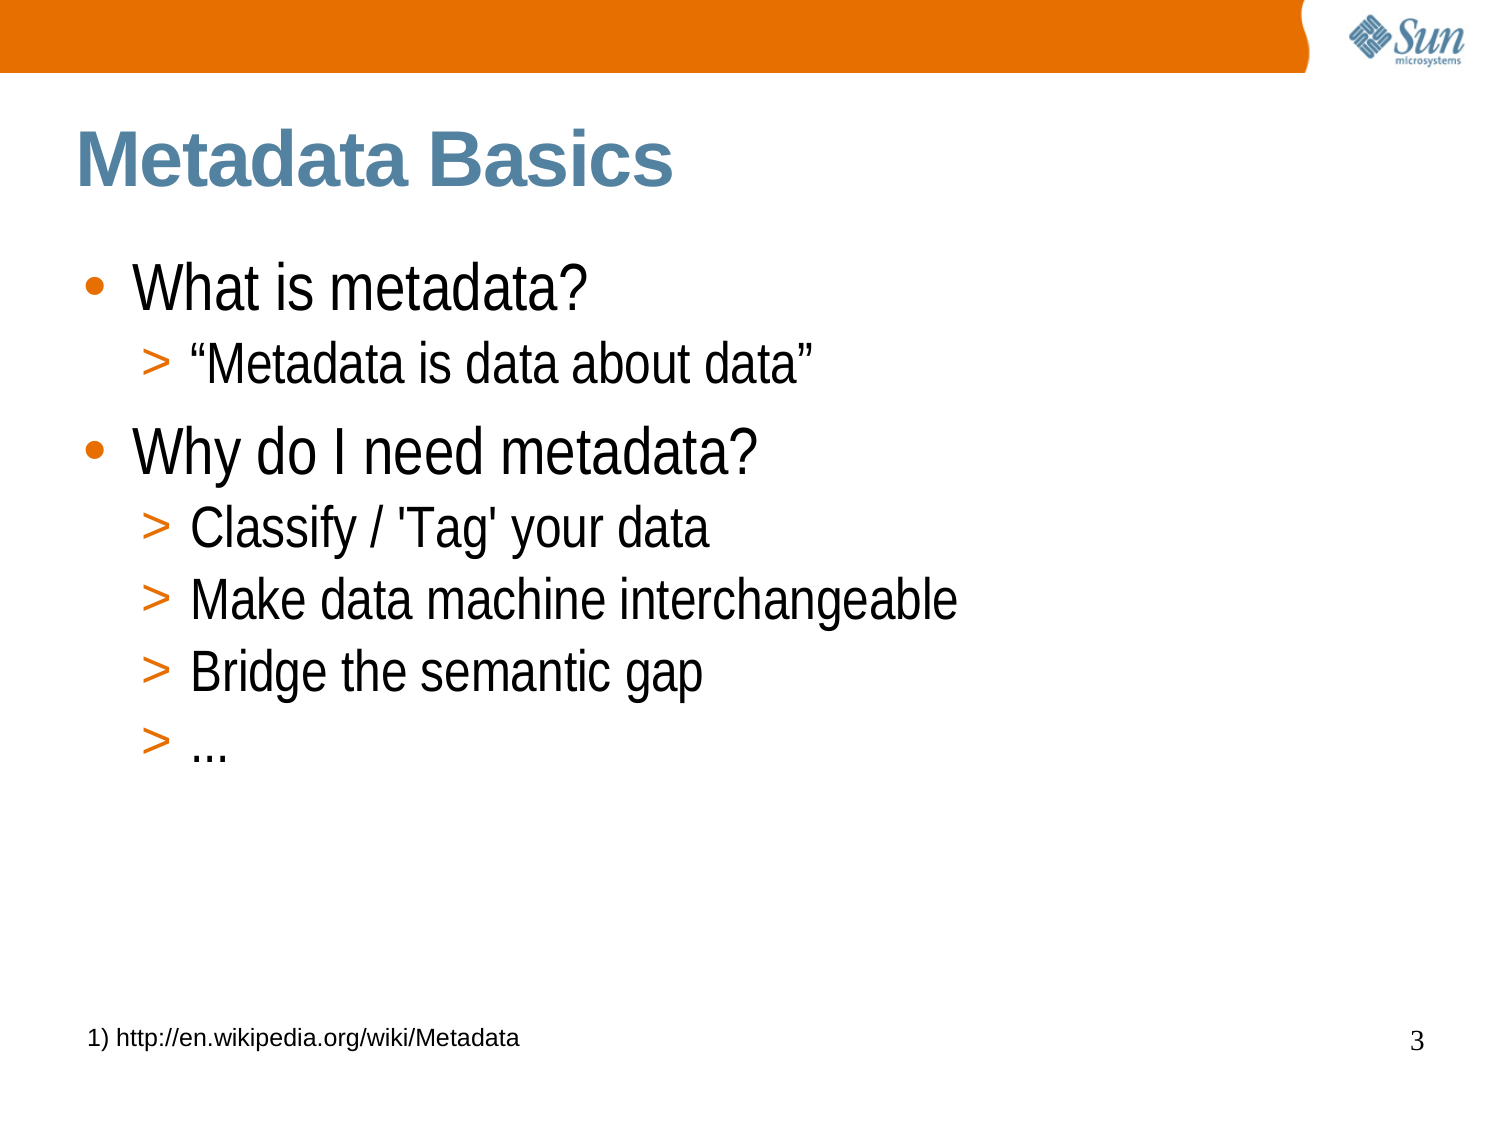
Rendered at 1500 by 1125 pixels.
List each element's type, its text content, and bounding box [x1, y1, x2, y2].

list What is metadata? “Metadata is data about data” Why do I need metadata? Classify / 'Tag' your data Make data machine interchangeable Bridge the semantic gap ... [64, 258, 1401, 1062]
title Metadata Basics [75, 123, 1437, 227]
text_box 1) http://en.wikipedia.org/wiki/Metadata [86, 1027, 519, 1056]
picture [0, 0, 1500, 73]
